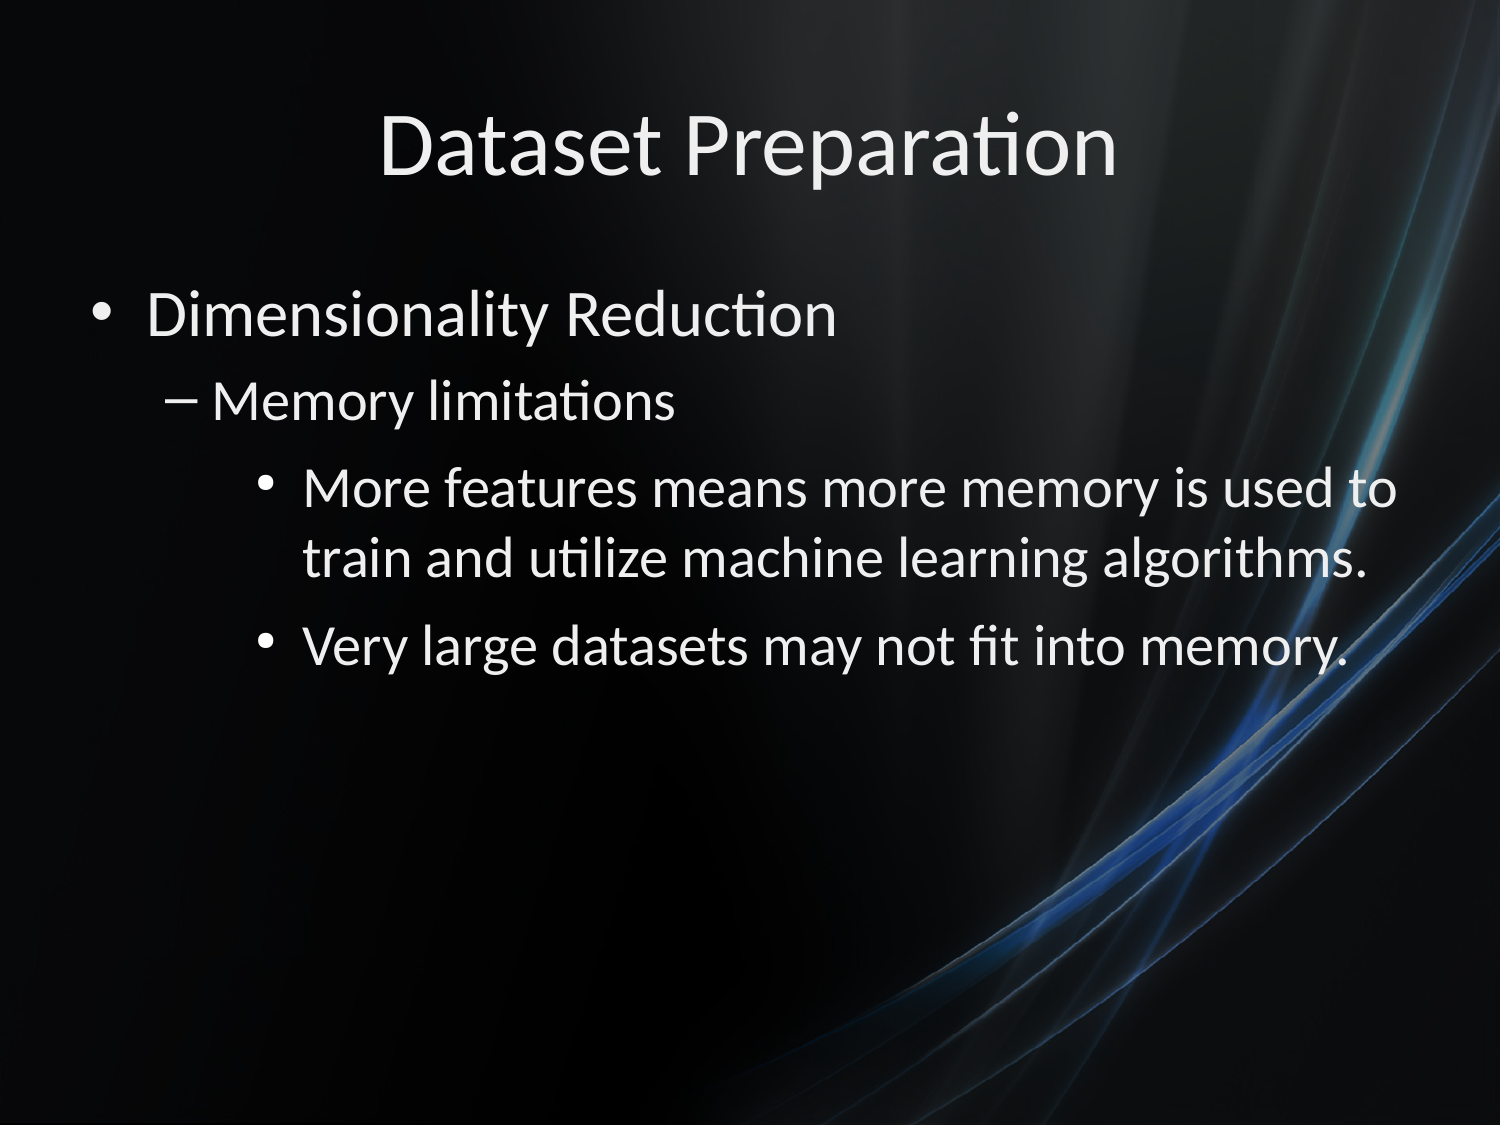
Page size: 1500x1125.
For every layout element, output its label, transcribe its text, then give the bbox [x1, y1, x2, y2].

picture [0, 0, 1500, 1125]
list Dimensionality Reduction Memory limitations More features means more memory is used to train and utilize machine learning algorithms. Very large datasets may not fit into memory. [75, 262, 1425, 1005]
title Dataset Preparation [75, 45, 1425, 233]
